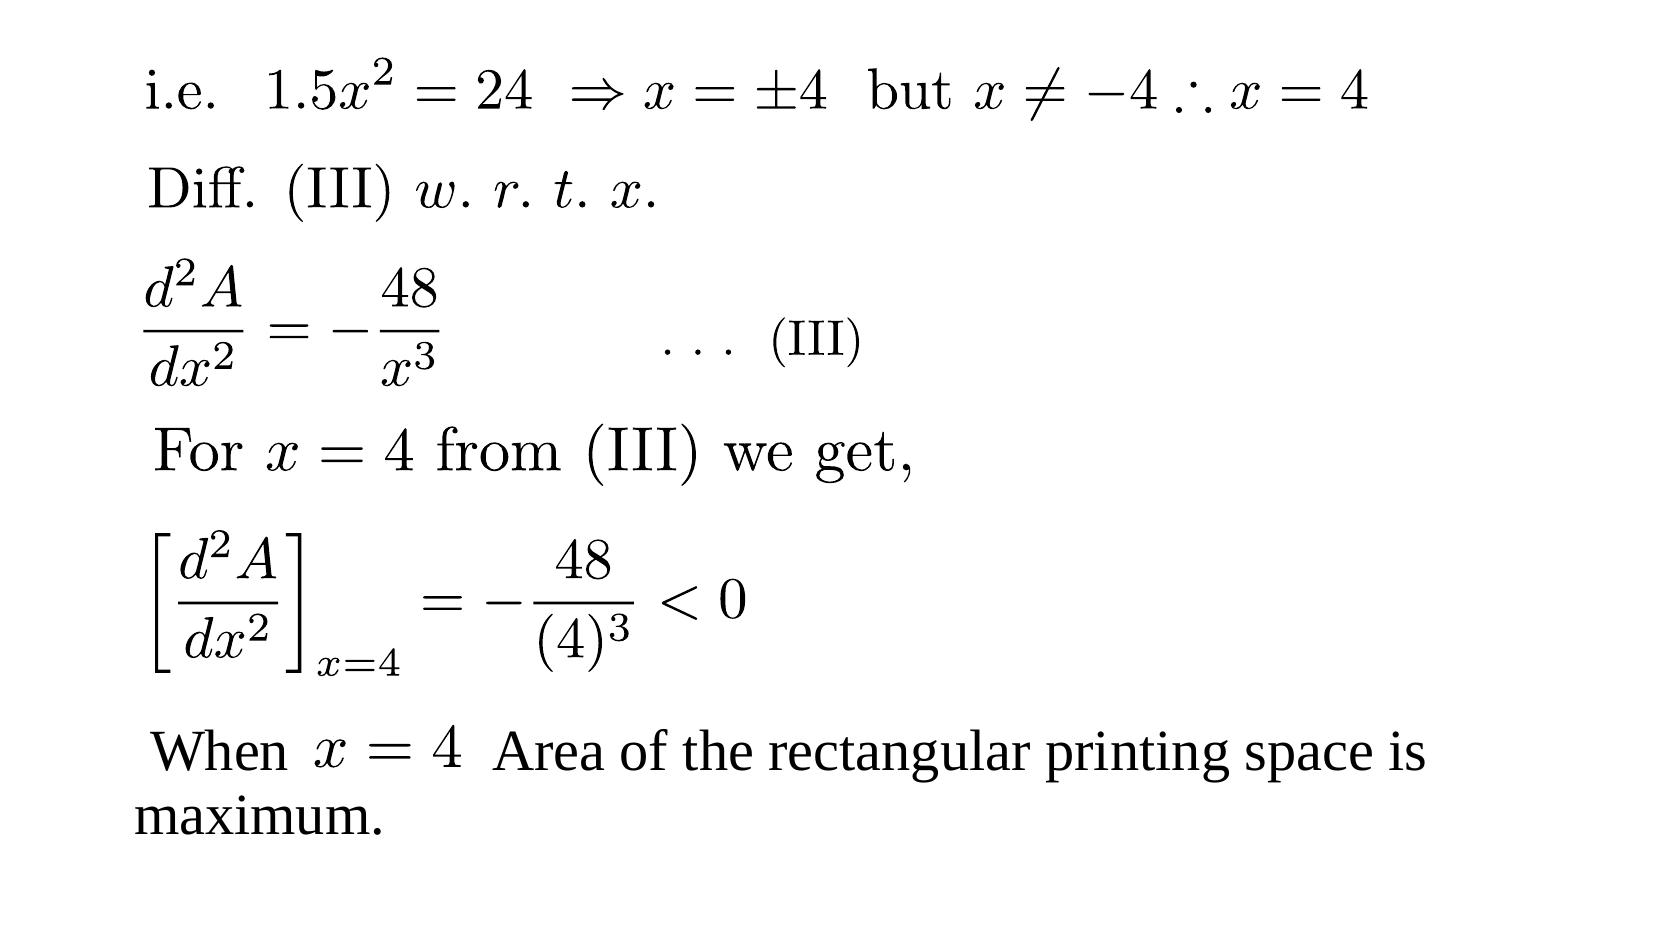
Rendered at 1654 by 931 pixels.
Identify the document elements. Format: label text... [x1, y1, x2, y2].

text_box [143, 258, 440, 387]
text_box [143, 530, 746, 677]
text_box [146, 57, 1368, 122]
text_box [149, 163, 655, 222]
text_box [314, 724, 461, 768]
text_box [663, 317, 860, 368]
title When Area of the rectangular printing space is maximum. [47, 47, 1607, 875]
text_box [155, 423, 911, 486]
